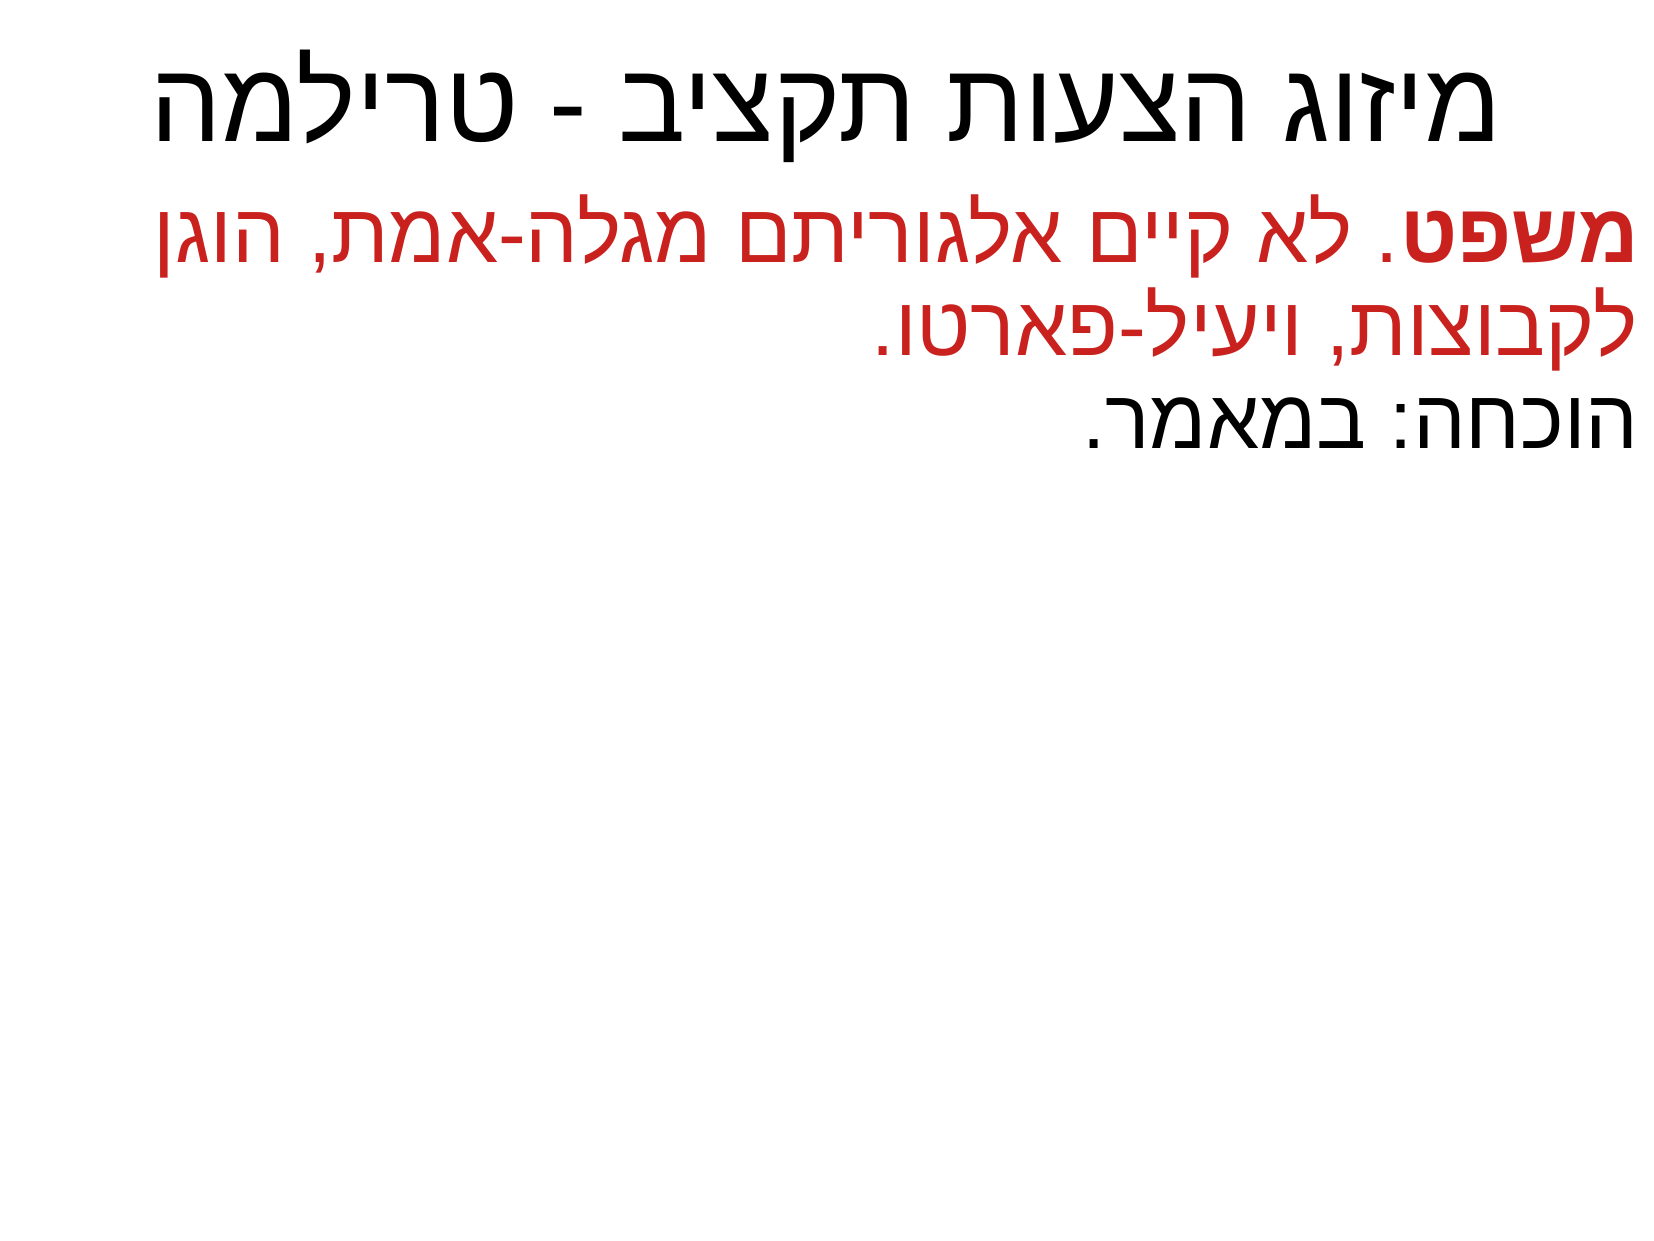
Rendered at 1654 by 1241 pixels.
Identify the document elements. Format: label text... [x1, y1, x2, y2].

title מיזוג הצעות תקציב - טרילמה [0, 0, 1654, 180]
text_box משפט. לא קיים אלגוריתם מגלה-אמת, הוגן לקבוצות, ויעיל-פארטו. הוכחה: במאמר. [0, 180, 1654, 1219]
